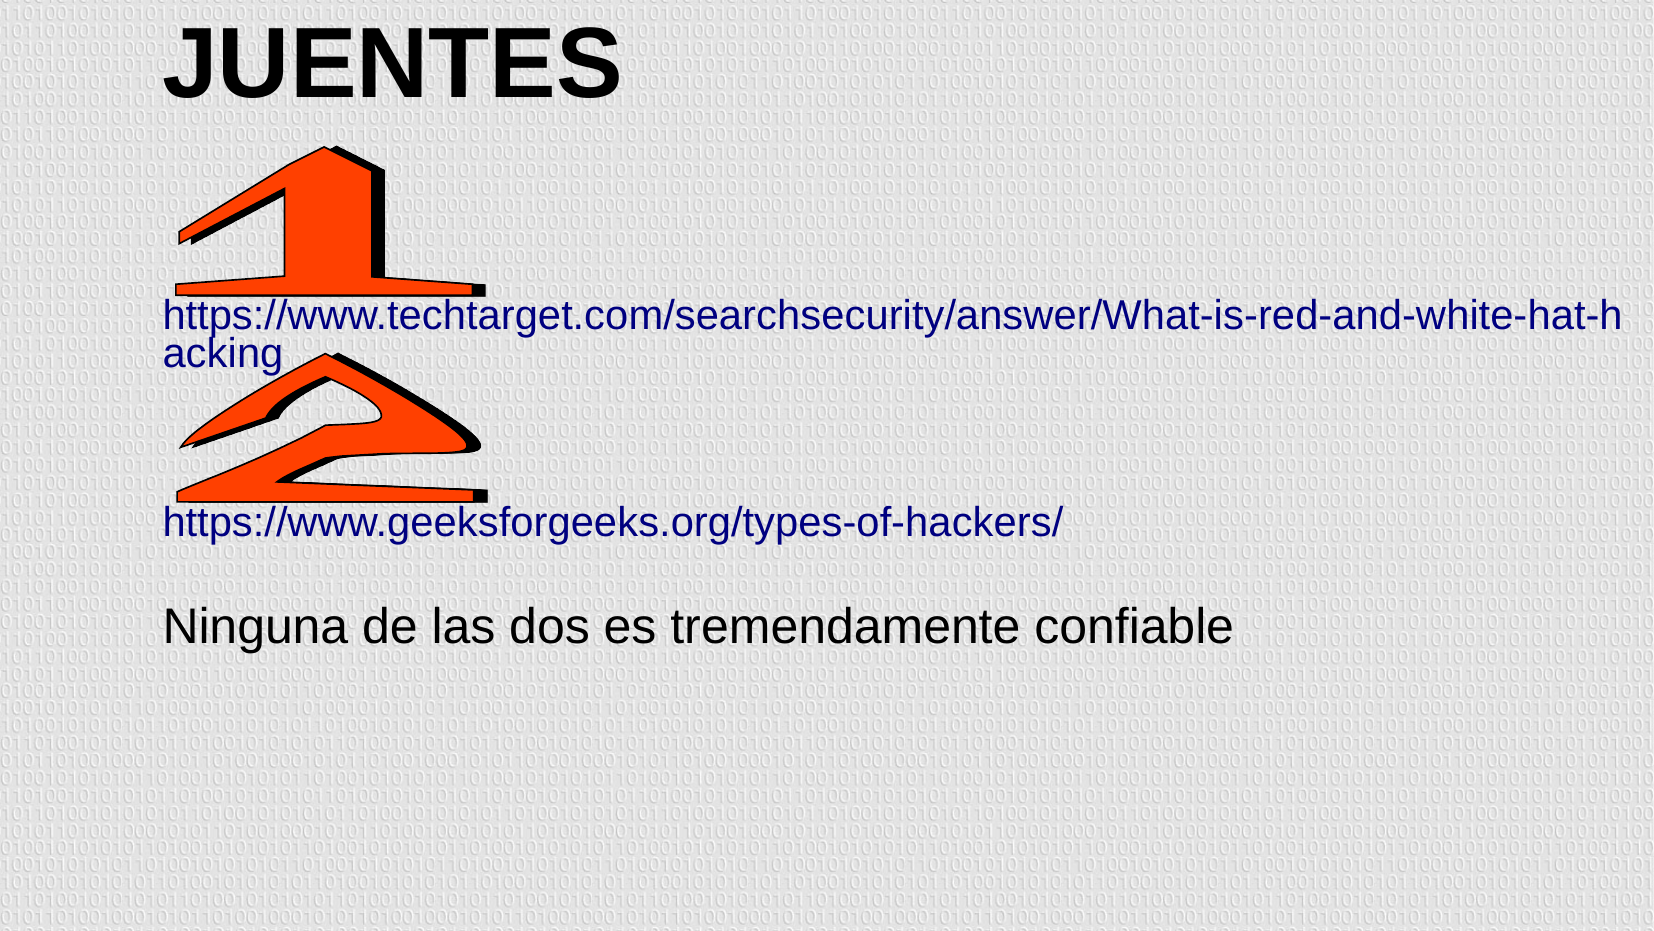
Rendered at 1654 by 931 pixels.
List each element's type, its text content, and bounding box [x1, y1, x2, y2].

text_box 2 [177, 353, 474, 502]
text_box JUENTES [147, 0, 639, 127]
text_box 1 [175, 146, 473, 296]
picture [0, 0, 1654, 931]
text_box https://www.geeksforgeeks.org/types-of-hackers/ [147, 490, 1134, 562]
text_box https://www.techtarget.com/searchsecurity/answer/What-is-red-and-white-hat-hacking [147, 284, 1640, 355]
text_box Ninguna de las dos es tremendamente confiable [147, 590, 1349, 718]
